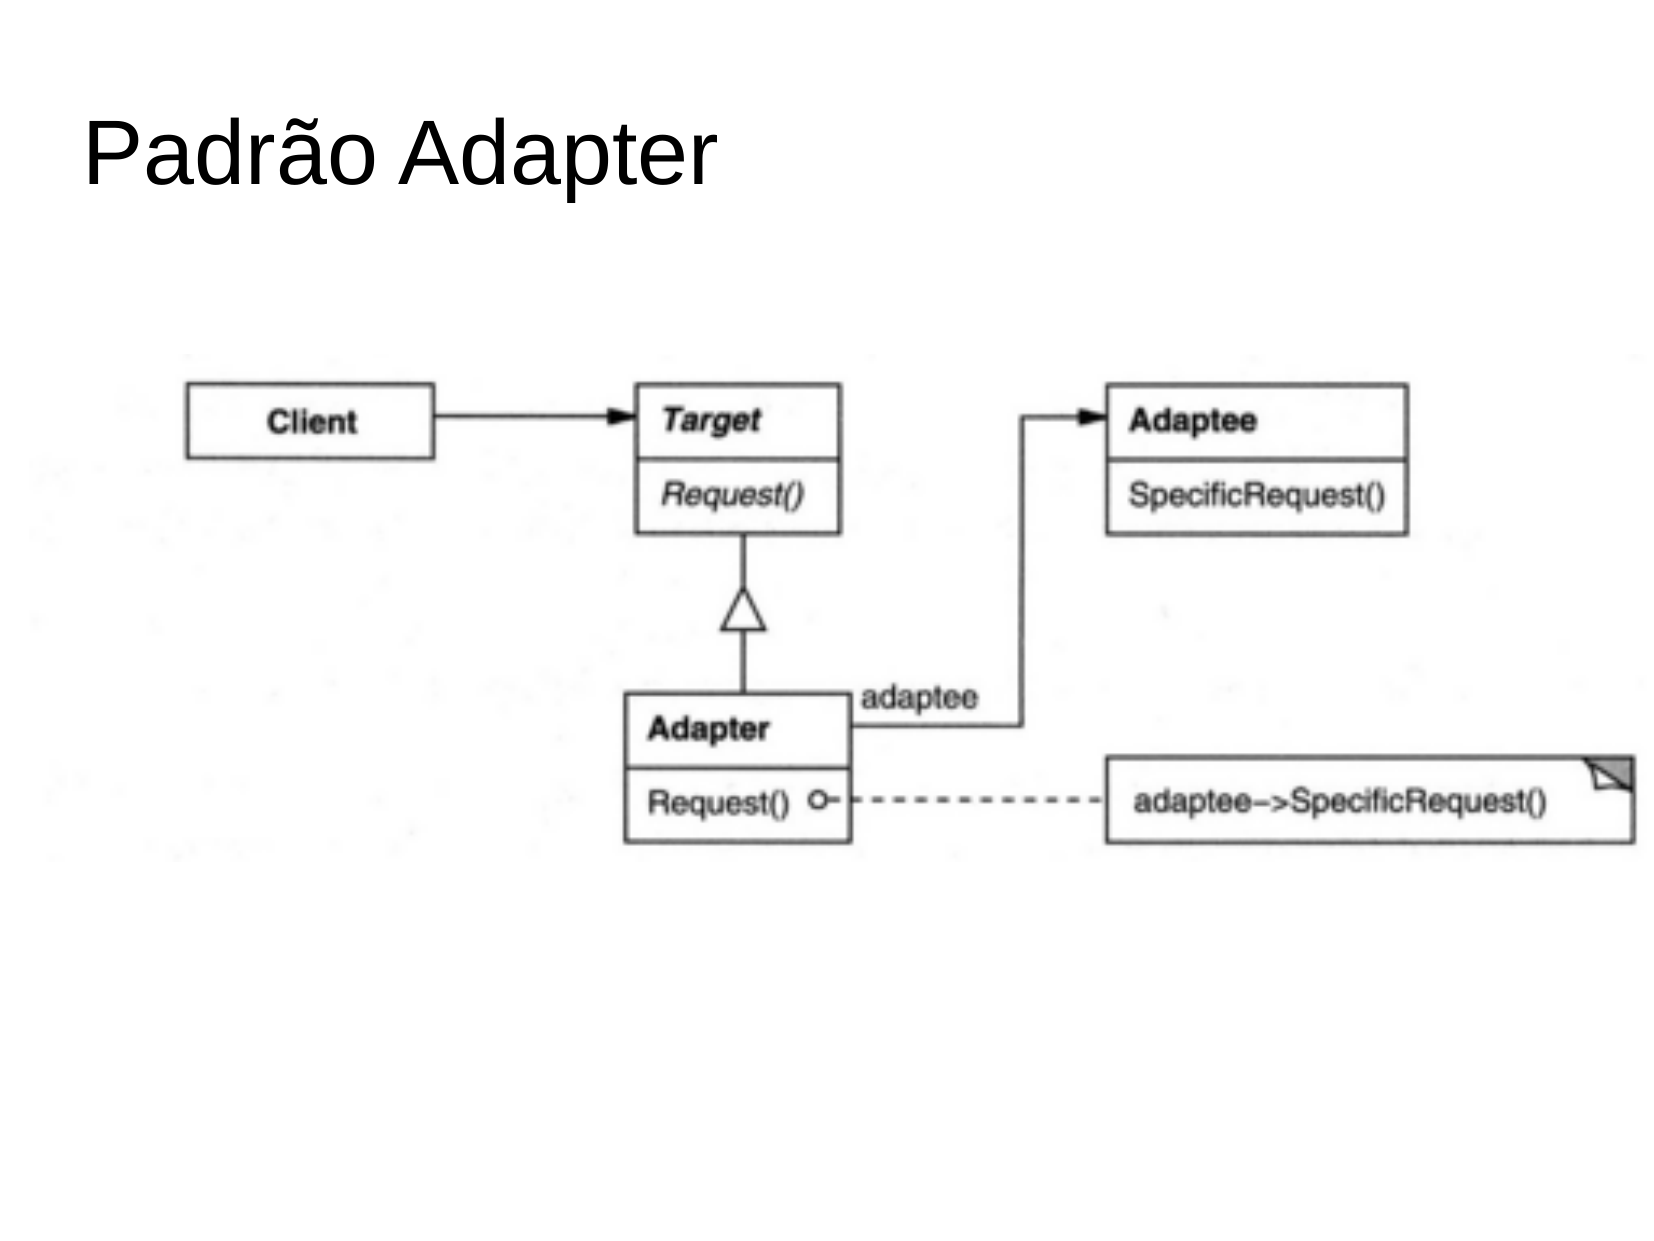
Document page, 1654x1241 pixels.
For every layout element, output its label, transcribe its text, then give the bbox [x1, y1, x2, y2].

title Padrão Adapter [82, 49, 1571, 257]
picture [29, 354, 1647, 862]
